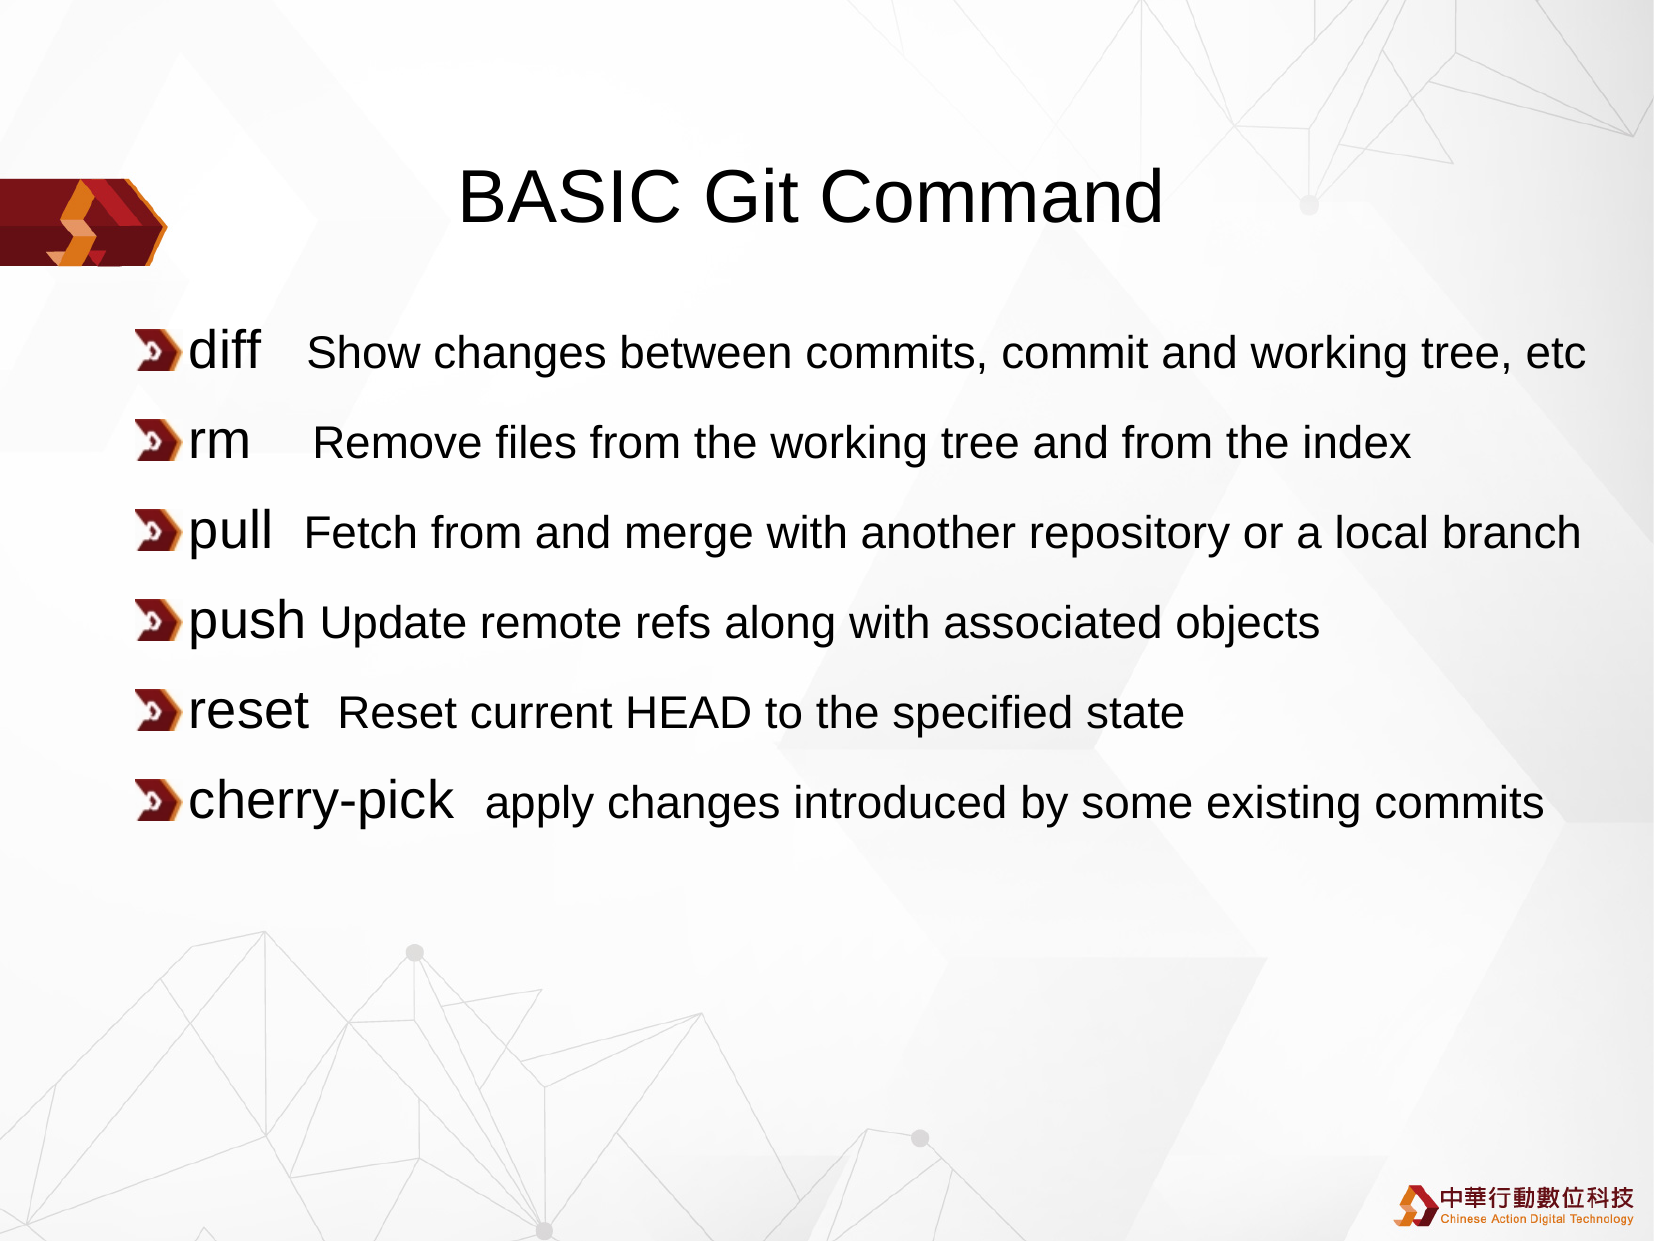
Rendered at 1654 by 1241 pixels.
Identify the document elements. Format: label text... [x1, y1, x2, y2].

title BASIC Git Command [118, 112, 1506, 281]
list diff Show changes between commits, commit and working tree, etc rm Remove files from the working tree and from the index pull Fetch from and merge with another repository or a local branch push Update remote refs along with associated objects reset Reset current HEAD to the specified state cherry-pick apply changes introduced by some existing commits [118, 319, 1654, 1179]
picture [0, 0, 1654, 1241]
